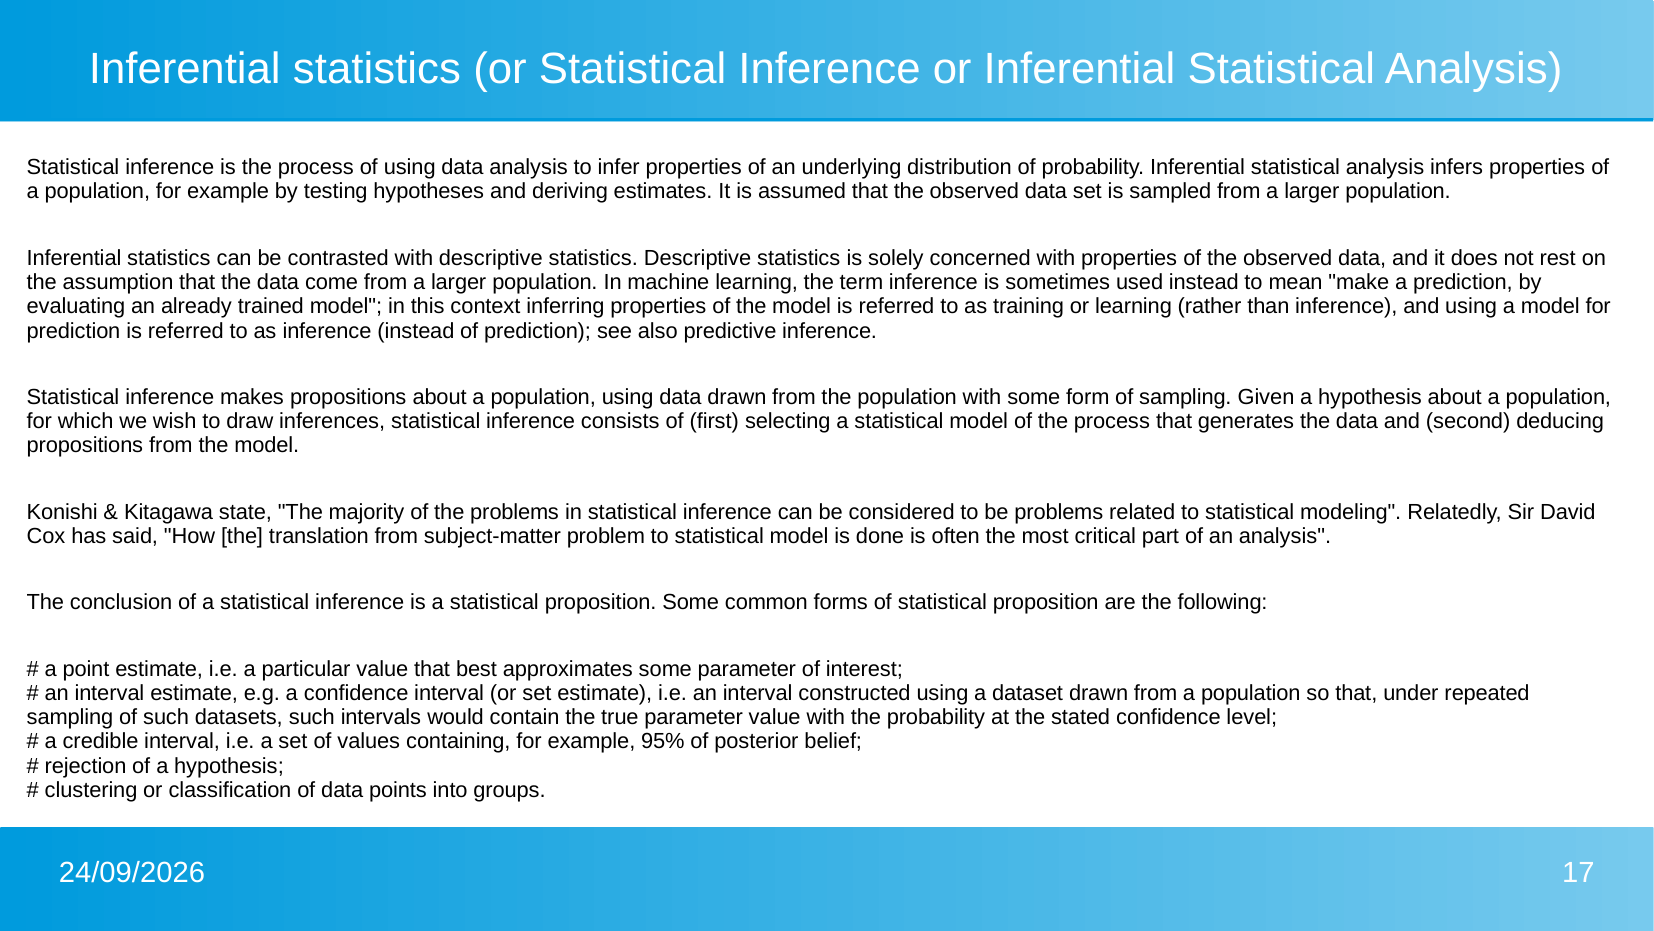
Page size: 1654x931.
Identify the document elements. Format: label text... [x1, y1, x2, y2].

title Inferential statistics (or Statistical Inference or Inferential Statistical Analysis) [59, 29, 1595, 108]
text_box Statistical inference is the process of using data analysis to infer properties of an underlying distribution of probability. Inferential statistical analysis infers properties of a population, for example by testing hypotheses and deriving estimates. It is assumed that the observed data set is sampled from a larger population. Inferential statistics can be contrasted with descriptive statistics. Descriptive statistics is solely concerned with properties of the observed data, and it does not rest on the assumption that the data come from a larger population. In machine learning, the term inference is sometimes used instead to mean "make a prediction, by evaluating an already trained model"; in this context inferring properties of the model is referred to as training or learning (rather than inference), and using a model for prediction is referred to as inference (instead of prediction); see also predictive inference. Statistical inference makes propositions about a population, using data drawn from the population with some form of sampling. Given a hypothesis about a population, for which we wish to draw inferences, statistical inference consists of (first) selecting a statistical model of the process that generates the data and (second) deducing propositions from the model. Konishi & Kitagawa state, "The majority of the problems in statistical inference can be considered to be problems related to statistical modeling". Relatedly, Sir David Cox has said, "How [the] translation from subject-matter problem to statistical model is done is often the most critical part of an analysis". The conclusion of a statistical inference is a statistical proposition. Some common forms of statistical proposition are the following: # a point estimate, i.e. a particular value that best approximates some parameter of interest; # an interval estimate, e.g. a confidence interval (or set estimate), i.e. an interval constructed using a dataset drawn from a population so that, under repeated sampling of such datasets, such intervals would contain the true parameter value with the probability at the stated confidence level; # a credible interval, i.e. a set of values containing, for example, 95% of posterior belief; # rejection of a hypothesis; # clustering or classification of data points into groups. [11, 147, 1636, 931]
